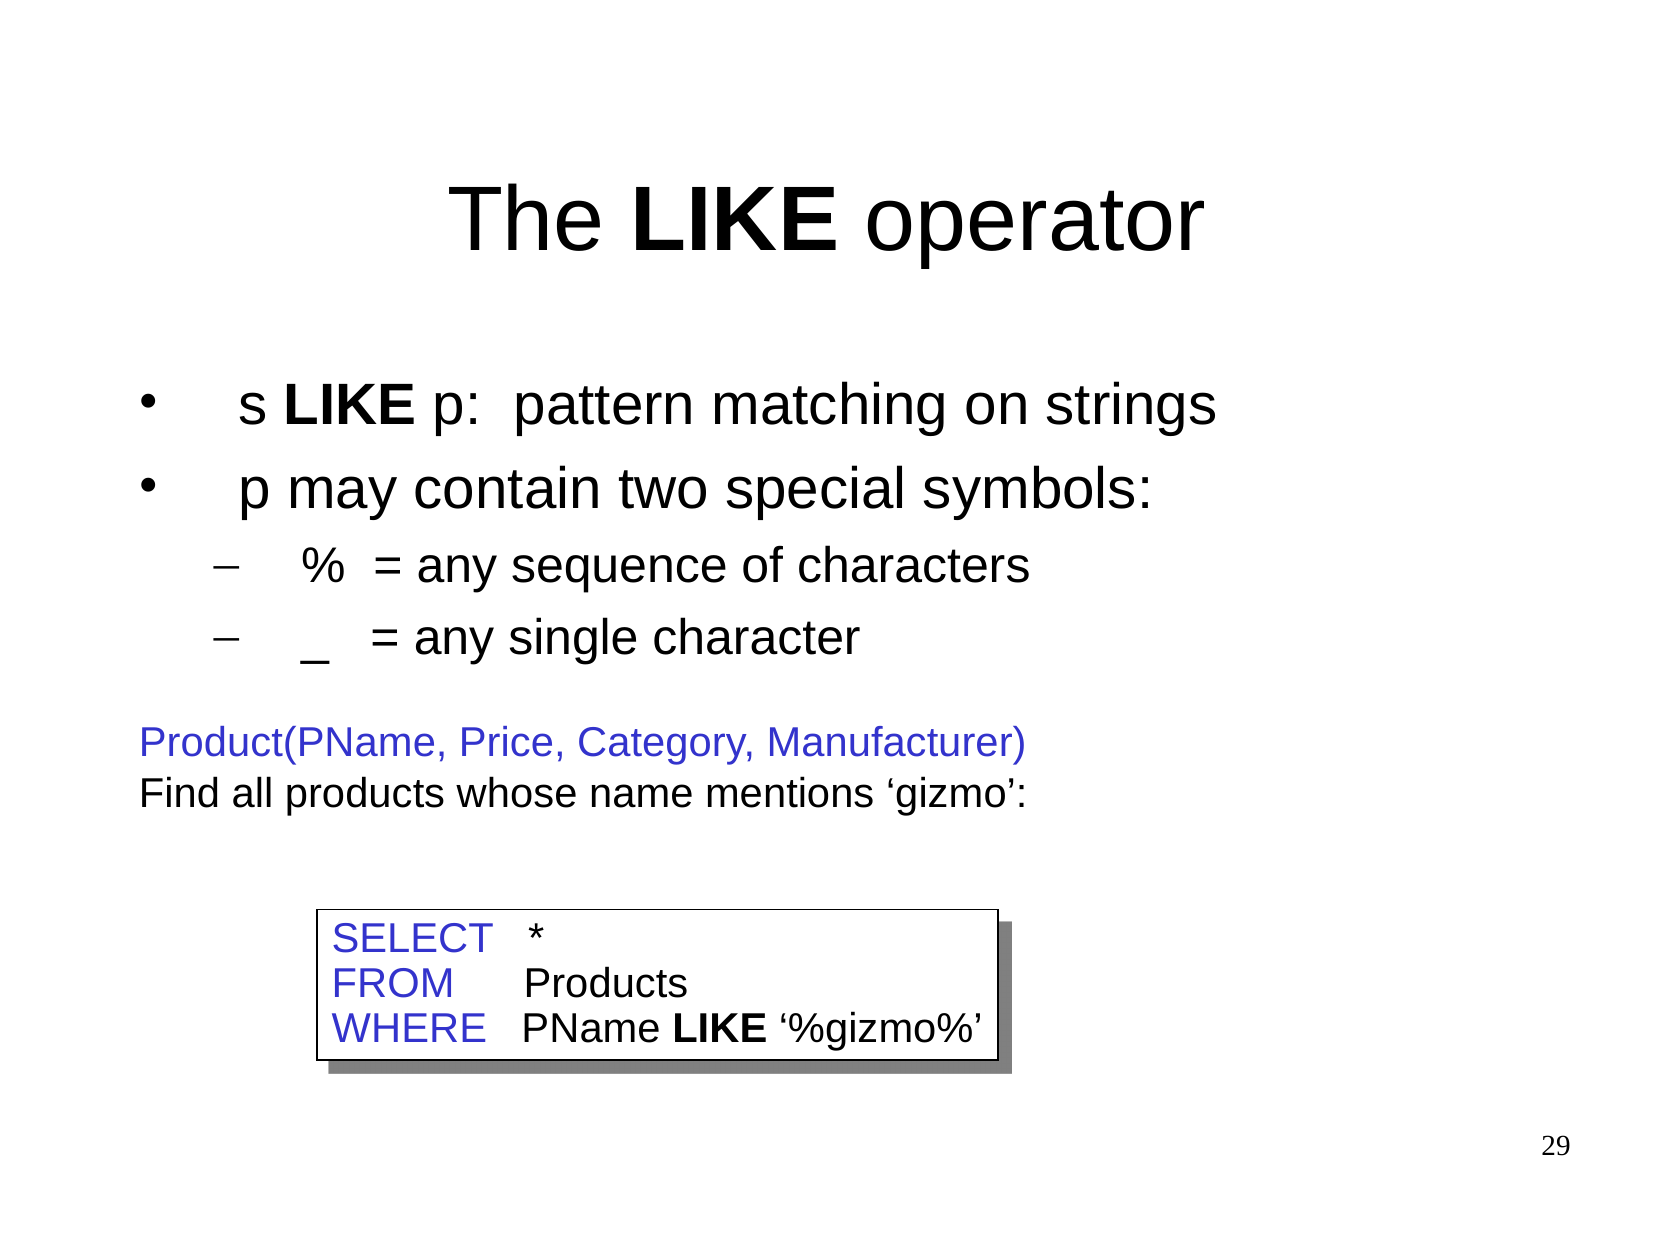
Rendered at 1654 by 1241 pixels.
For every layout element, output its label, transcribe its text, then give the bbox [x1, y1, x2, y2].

list s LIKE p: pattern matching on strings p may contain two special symbols: % = any sequence of characters _ = any single character Product(PName, Price, Category, Manufacturer) Find all products whose name mentions ‘gizmo’: [124, 358, 1530, 1103]
text_box SELECT * FROM Products WHERE PName LIKE ‘%gizmo%’ [316, 909, 998, 1060]
title The LIKE operator [124, 110, 1530, 317]
